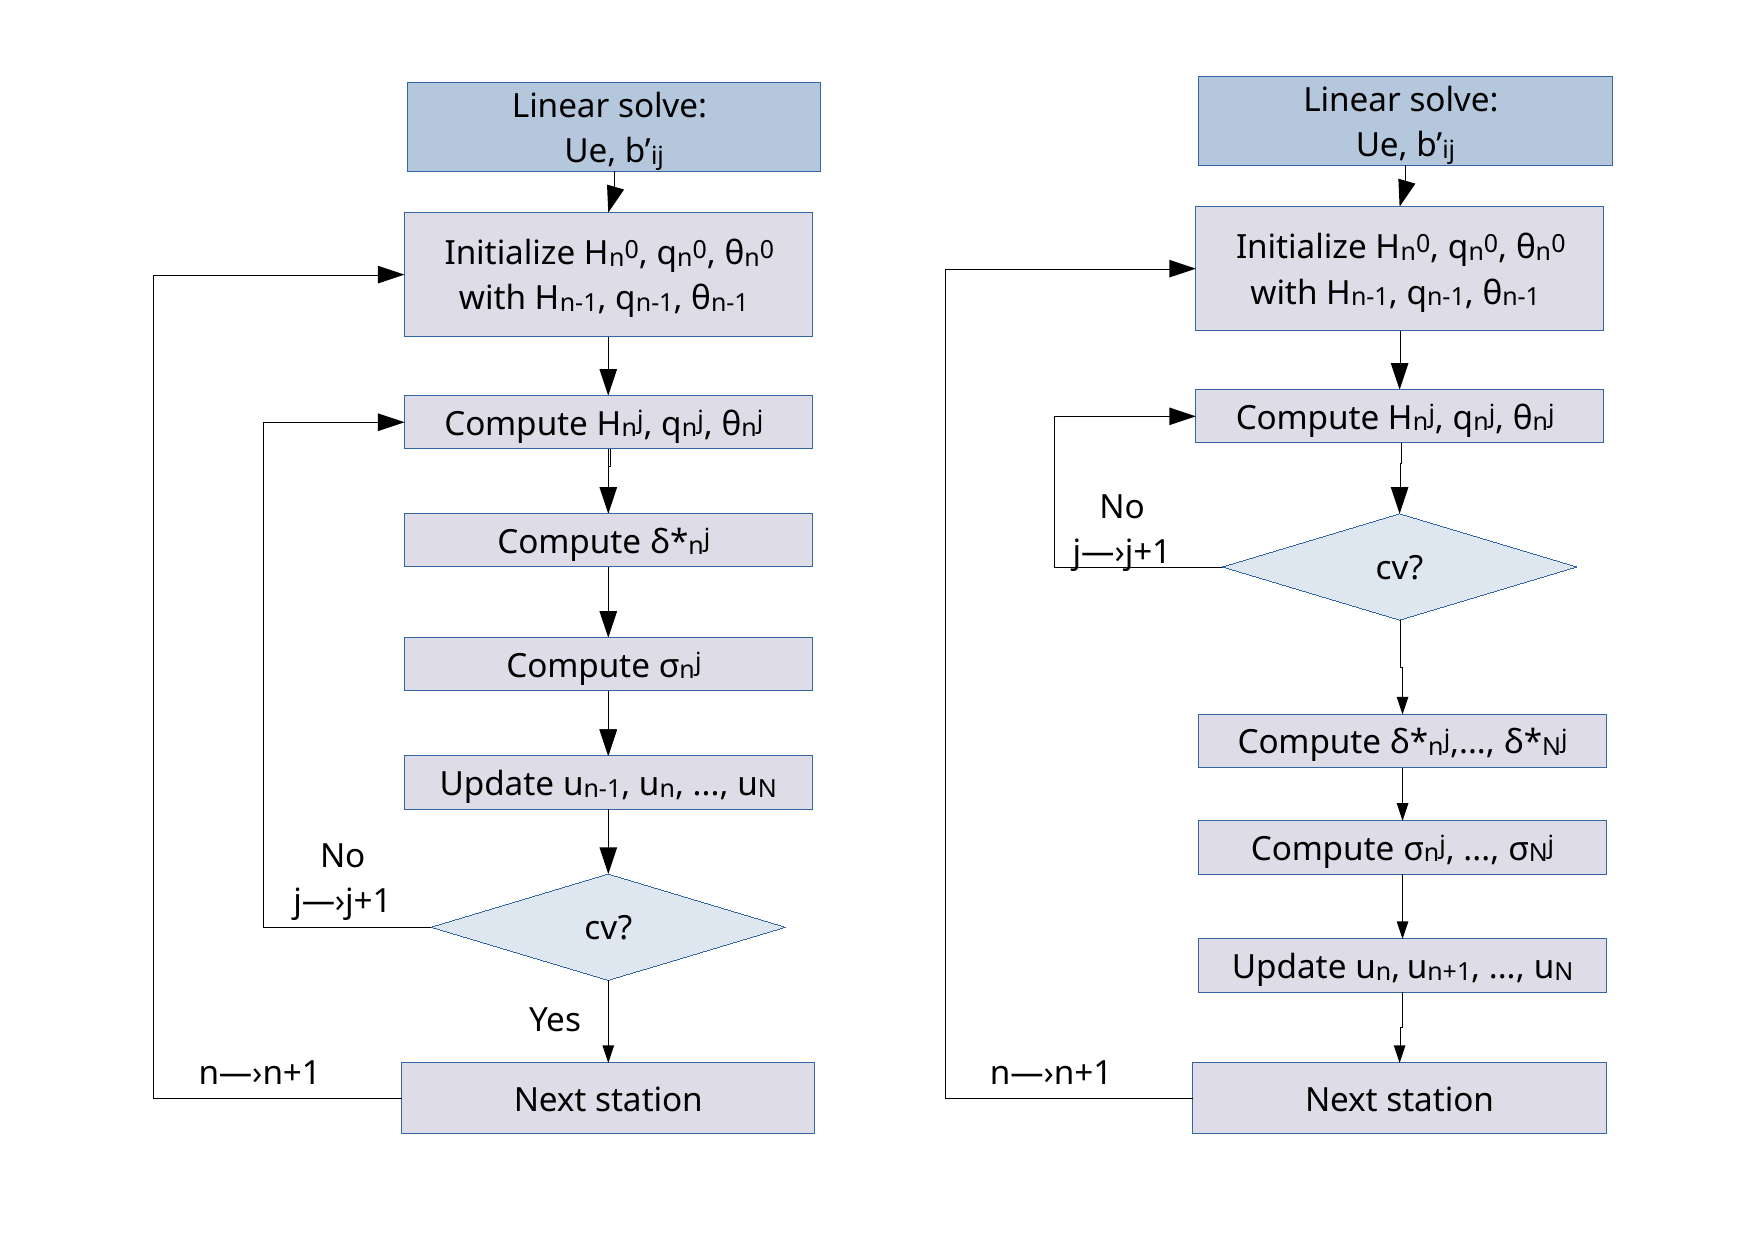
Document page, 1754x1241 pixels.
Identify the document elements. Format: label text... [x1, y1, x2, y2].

text_box Compute σnj [404, 637, 813, 691]
text_box Update un, un+1, ..., uN [1198, 938, 1607, 993]
text_box No j—›j+1 [289, 838, 396, 916]
text_box n—›n+1 [998, 1033, 1105, 1111]
text_box cv? [431, 874, 786, 981]
text_box Compute δ*nj [404, 513, 813, 567]
text_box n—›n+1 [206, 1033, 313, 1111]
text_box No j—›j+1 [1068, 490, 1176, 567]
text_box Initialize Hn0, qn0, θn0 with Hn-1, qn-1, θn-1 [1195, 206, 1604, 331]
text_box Compute δ*nj,..., δ*Nj [1198, 714, 1607, 768]
text_box Yes [501, 980, 609, 1058]
text_box Compute Hnj, qnj, θnj [1195, 389, 1604, 443]
text_box Update un-1, un, ..., uN [404, 755, 813, 810]
text_box Compute Hnj, qnj, θnj [404, 395, 813, 449]
text_box Compute σnj, ..., σNj [1198, 820, 1607, 875]
text_box Linear solve: Ue, b’ij [1198, 76, 1613, 166]
text_box cv? [1222, 513, 1577, 621]
text_box Initialize Hn0, qn0, θn0 with Hn-1, qn-1, θn-1 [404, 212, 813, 337]
text_box Next station [401, 1062, 815, 1134]
text_box Next station [1192, 1062, 1607, 1134]
text_box Linear solve: Ue, b’ij [407, 82, 821, 172]
